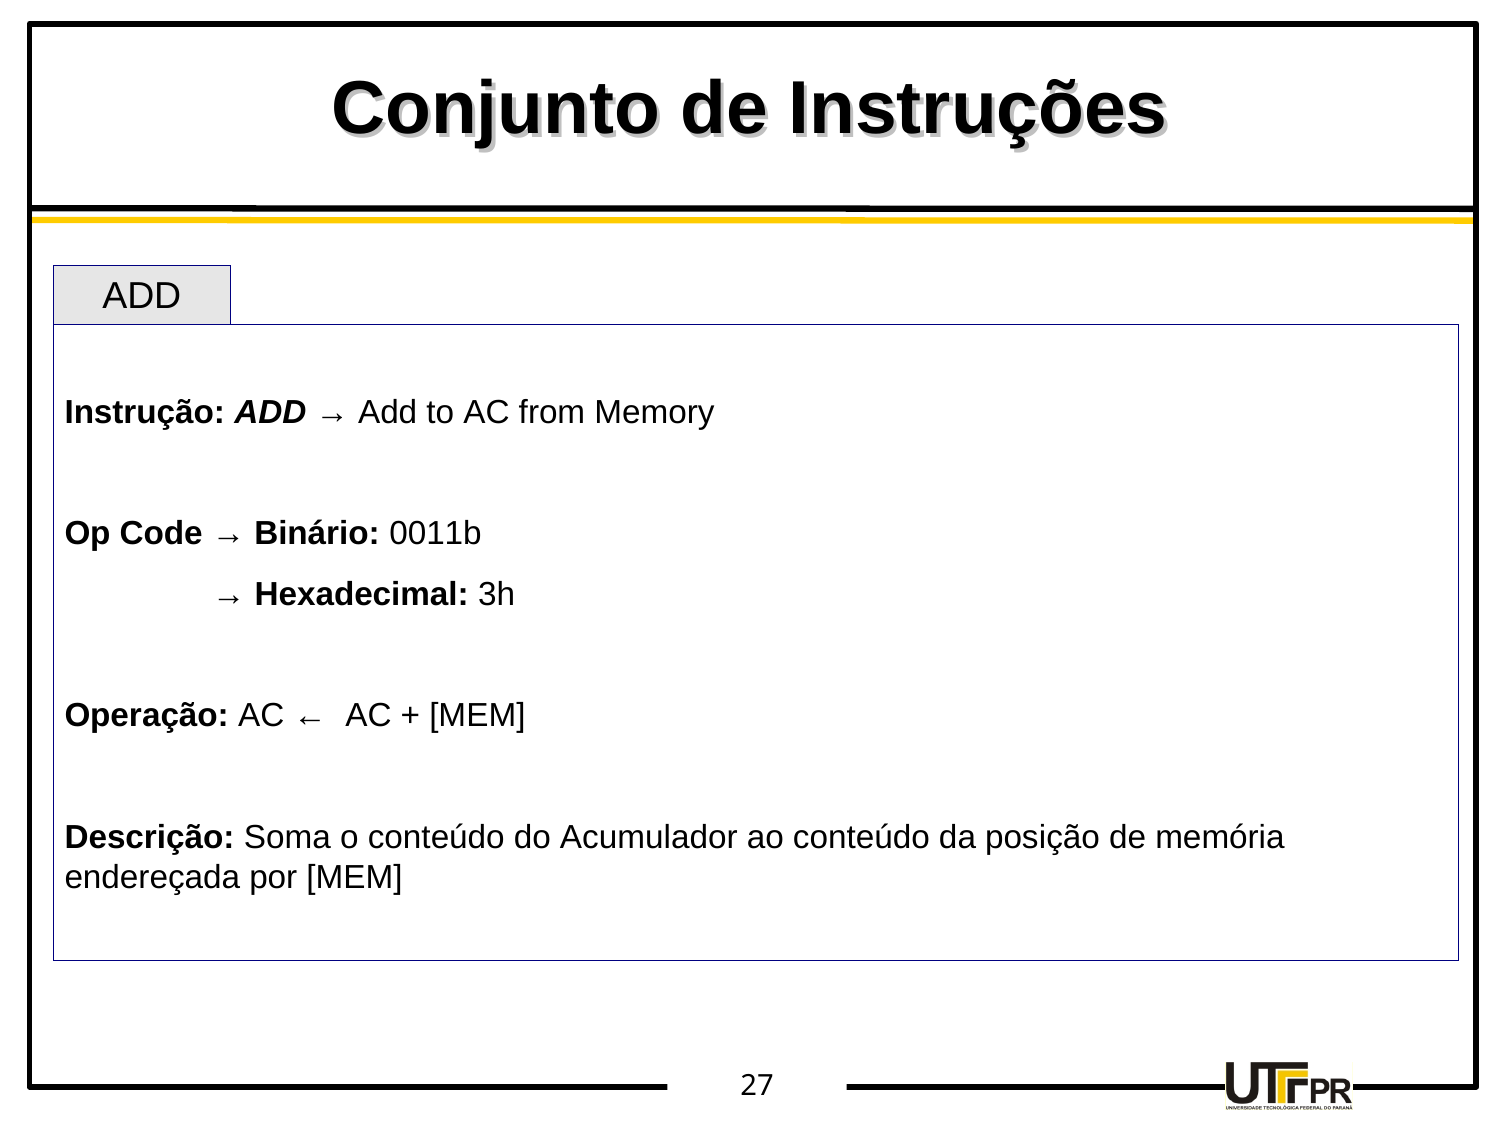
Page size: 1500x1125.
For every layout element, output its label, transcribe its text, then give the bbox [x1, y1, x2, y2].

text_box ADD [53, 265, 231, 324]
title Conjunto de Instruções [41, 65, 1459, 159]
text_box Instrução: ADD → Add to AC from Memory Op Code → Binário: 0011b → Hexadecimal: 3h Operação: AC ← AC + [MEM] Descrição: Soma o conteúdo do Acumulador ao conteúdo da posição de memória endereçada por [MEM] [53, 324, 1459, 961]
picture [1225, 1062, 1353, 1110]
